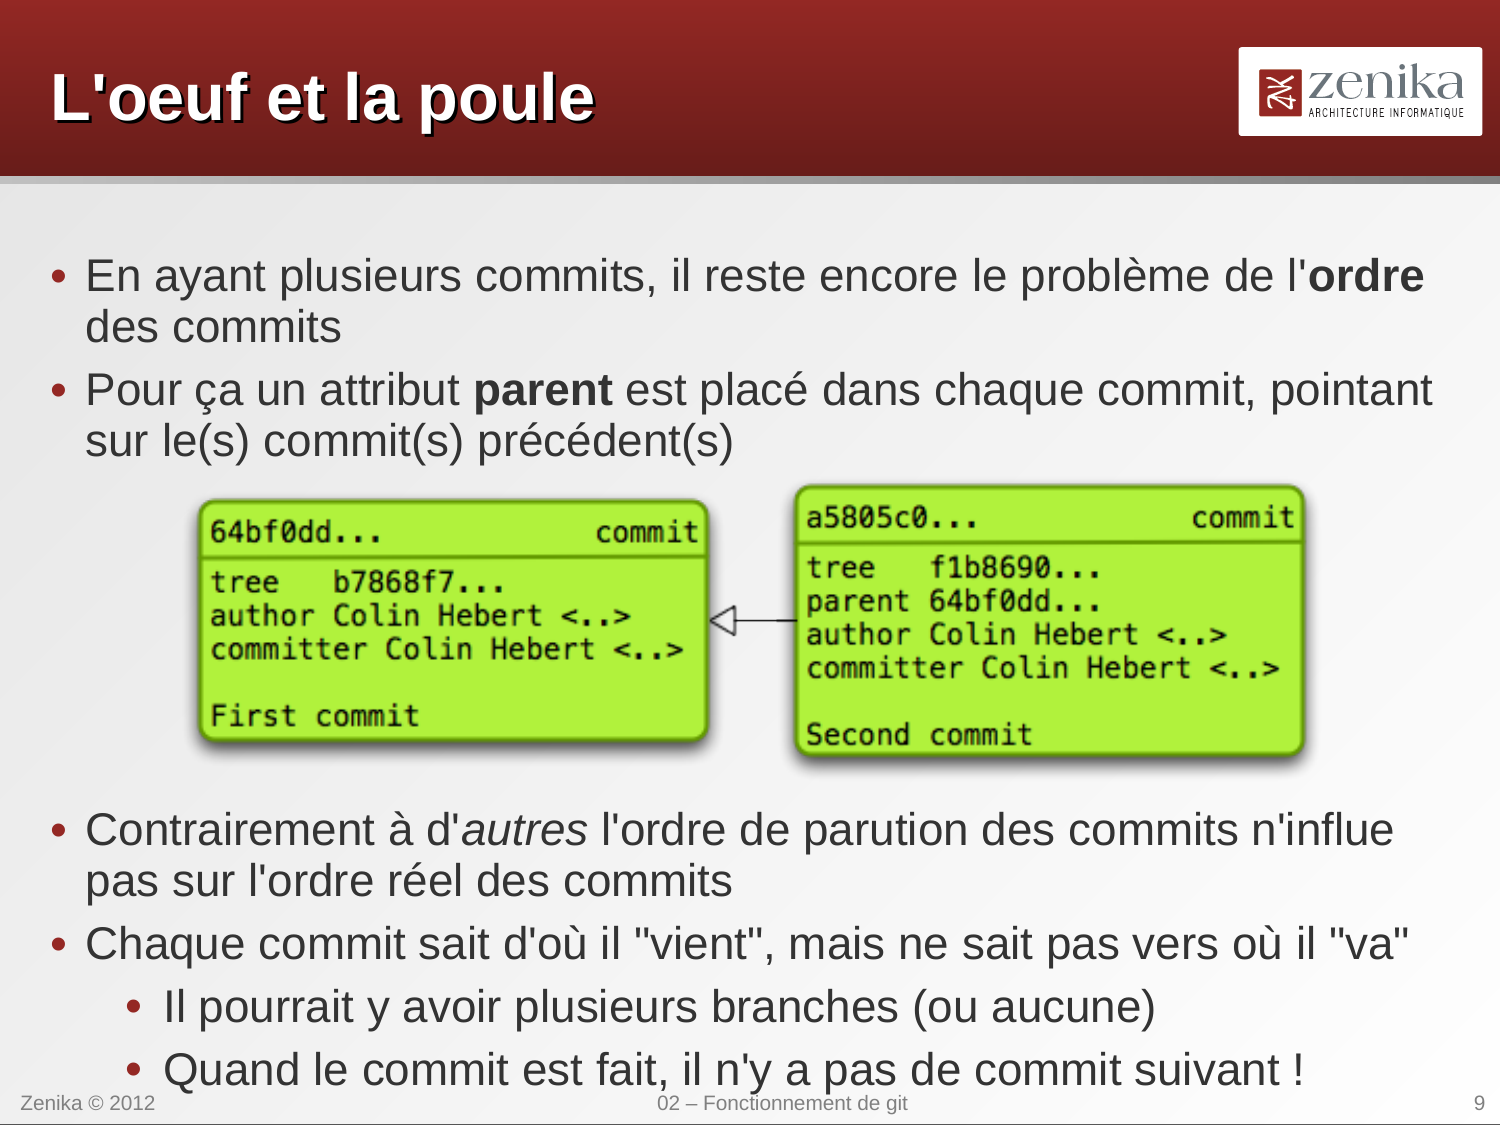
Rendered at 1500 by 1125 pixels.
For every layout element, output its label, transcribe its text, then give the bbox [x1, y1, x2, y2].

list En ayant plusieurs commits, il reste encore le problème de l'ordre des commits Pour ça un attribut parent est placé dans chaque commit, pointant sur le(s) commit(s) précédent(s) Contrairement à d'autres l'ordre de parution des commits n'influe pas sur l'ordre réel des commits Chaque commit sait d'où il "vient", mais ne sait pas vers où il "va" Il pourrait y avoir plusieurs branches (ou aucune) Quand le commit est fait, il n'y a pas de commit suivant ! [50, 250, 1435, 1095]
picture [1257, 58, 1464, 125]
picture [156, 453, 1344, 804]
title L'oeuf et la poule [50, 15, 1206, 180]
